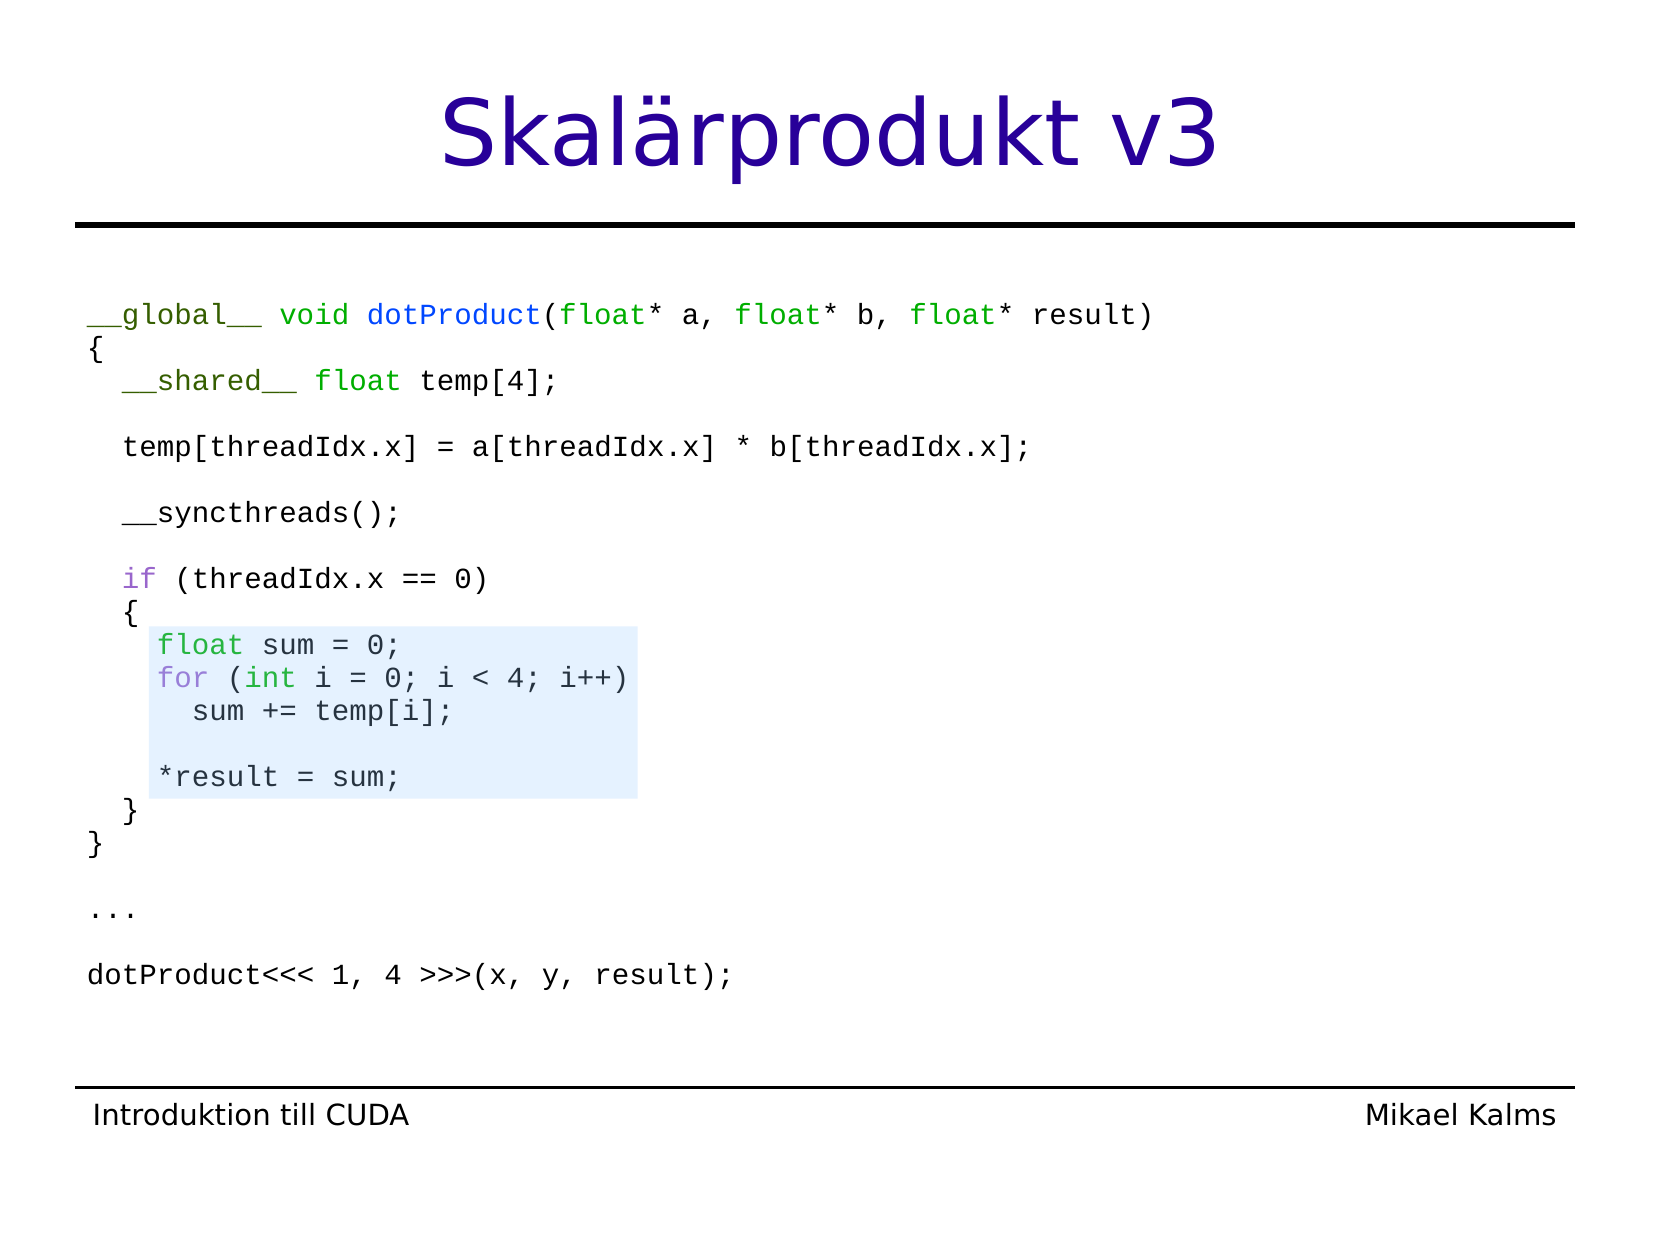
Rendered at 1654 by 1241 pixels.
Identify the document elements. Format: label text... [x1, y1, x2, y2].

text_box [148, 626, 638, 799]
text_box Mikael Kalms [1347, 1087, 1576, 1144]
title Skalärprodukt v3 [86, 37, 1576, 231]
text_box __global__ void dotProduct(float* a, float* b, float* result) { __shared__ float temp[4]; temp[threadIdx.x] = a[threadIdx.x] * b[threadIdx.x]; __syncthreads(); if (threadIdx.x == 0) { float sum = 0; for (int i = 0; i < 4; i++) sum += temp[i]; *result = sum; } } ... dotProduct<<< 1, 4 >>>(x, y, result); [86, 306, 1576, 1020]
text_box Introduktion till CUDA [75, 1087, 428, 1144]
